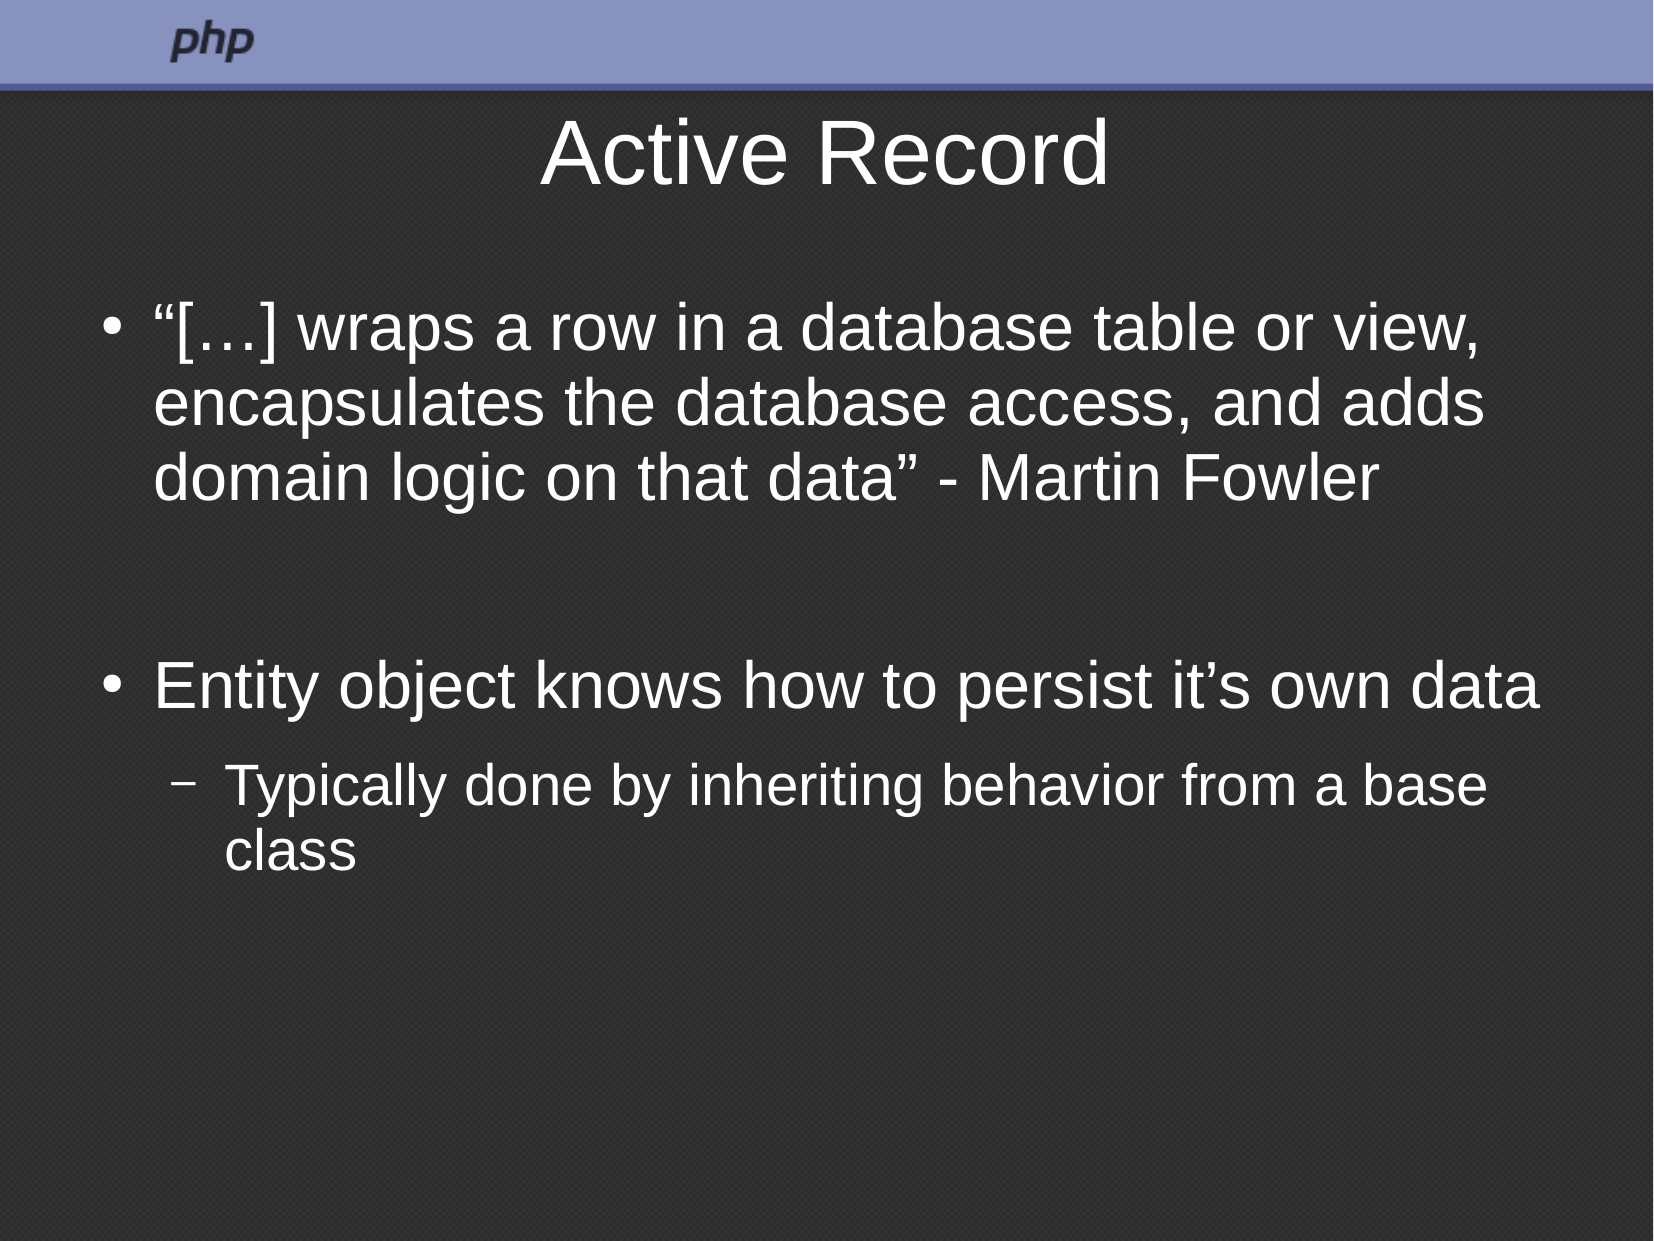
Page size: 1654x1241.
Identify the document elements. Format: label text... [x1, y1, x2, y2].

list “[…] wraps a row in a database table or view, encapsulates the database access, and adds domain logic on that data” - Martin Fowler Entity object knows how to persist it’s own data Typically done by inheriting behavior from a base class [82, 290, 1571, 1010]
title Active Record [82, 49, 1571, 257]
picture [0, 0, 1654, 1241]
